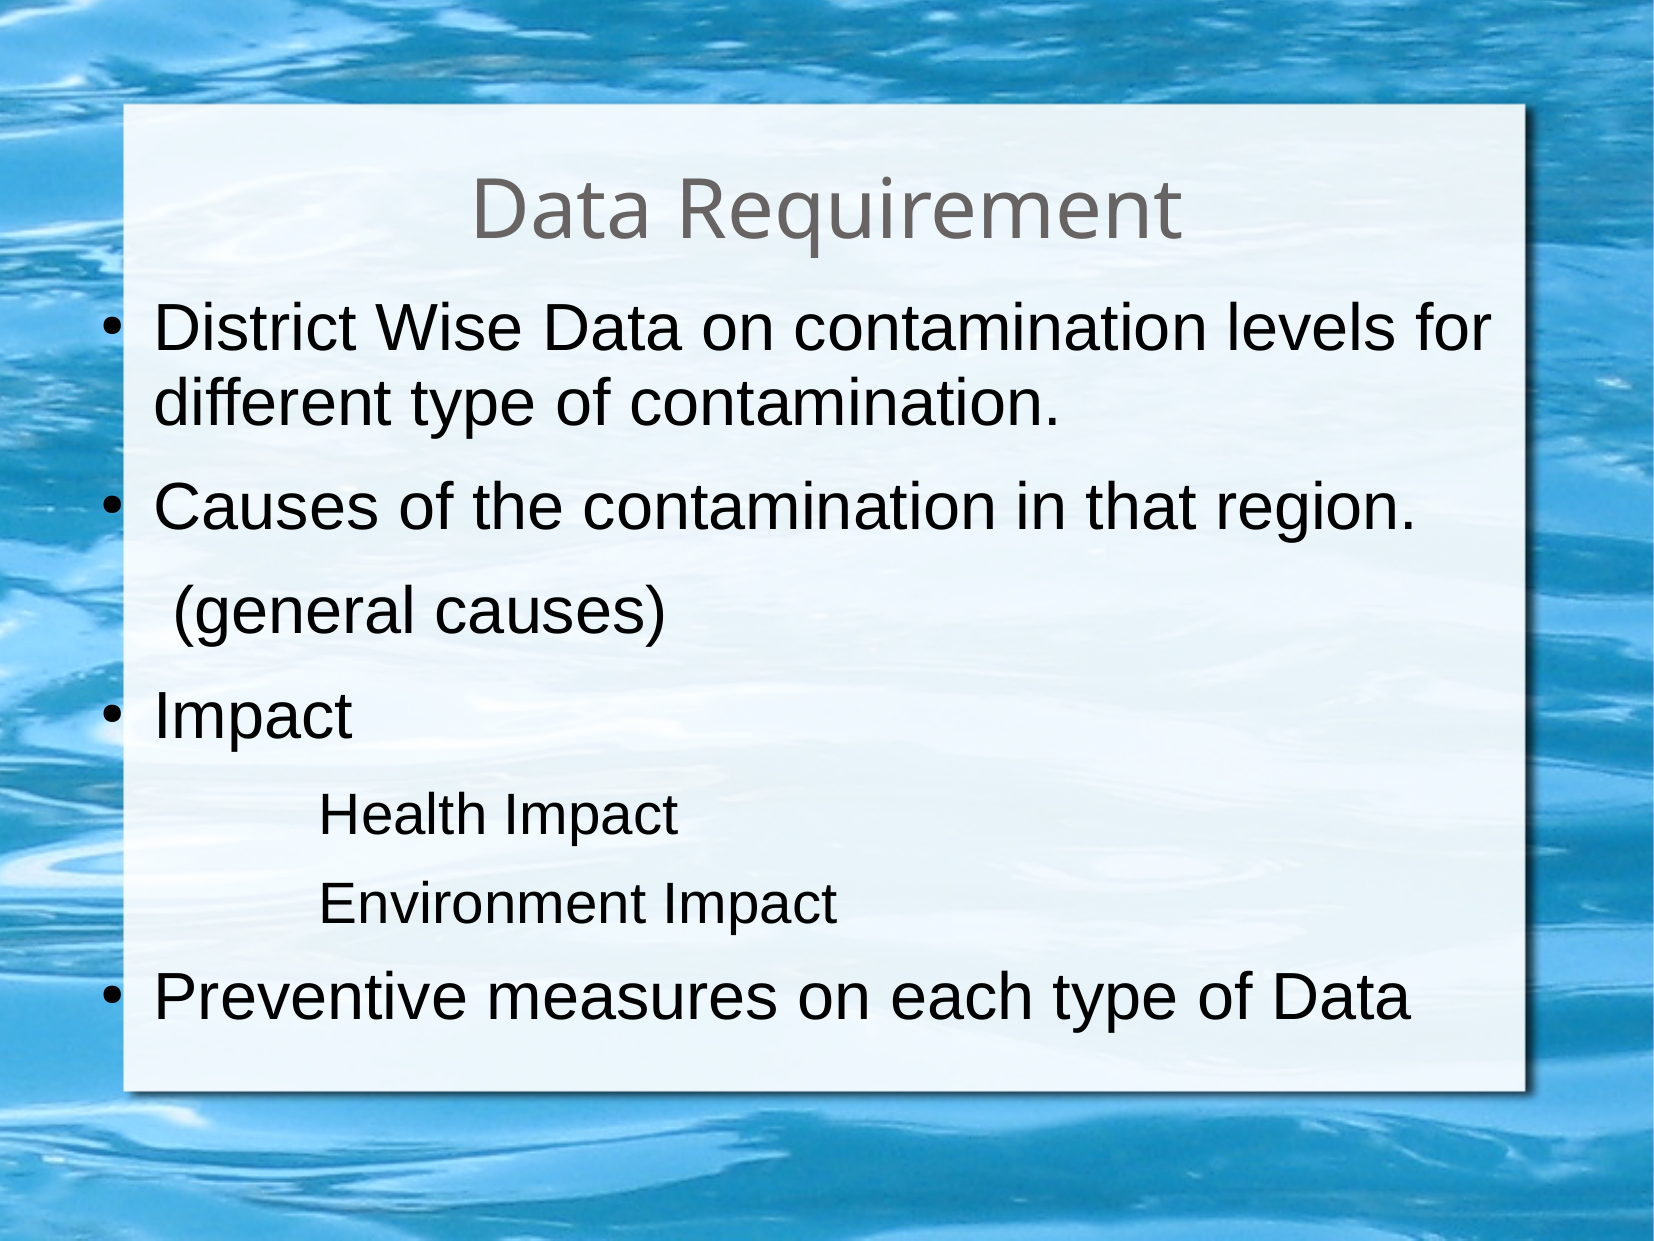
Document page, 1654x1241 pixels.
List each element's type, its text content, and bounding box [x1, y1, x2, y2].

title Data Requirement [147, 98, 1506, 290]
picture [0, 0, 1654, 1241]
list District Wise Data on contamination levels for different type of contamination. Causes of the contamination in that region. (general causes) Impact Health Impact Environment Impact Preventive measures on each type of Data [82, 290, 1548, 1182]
